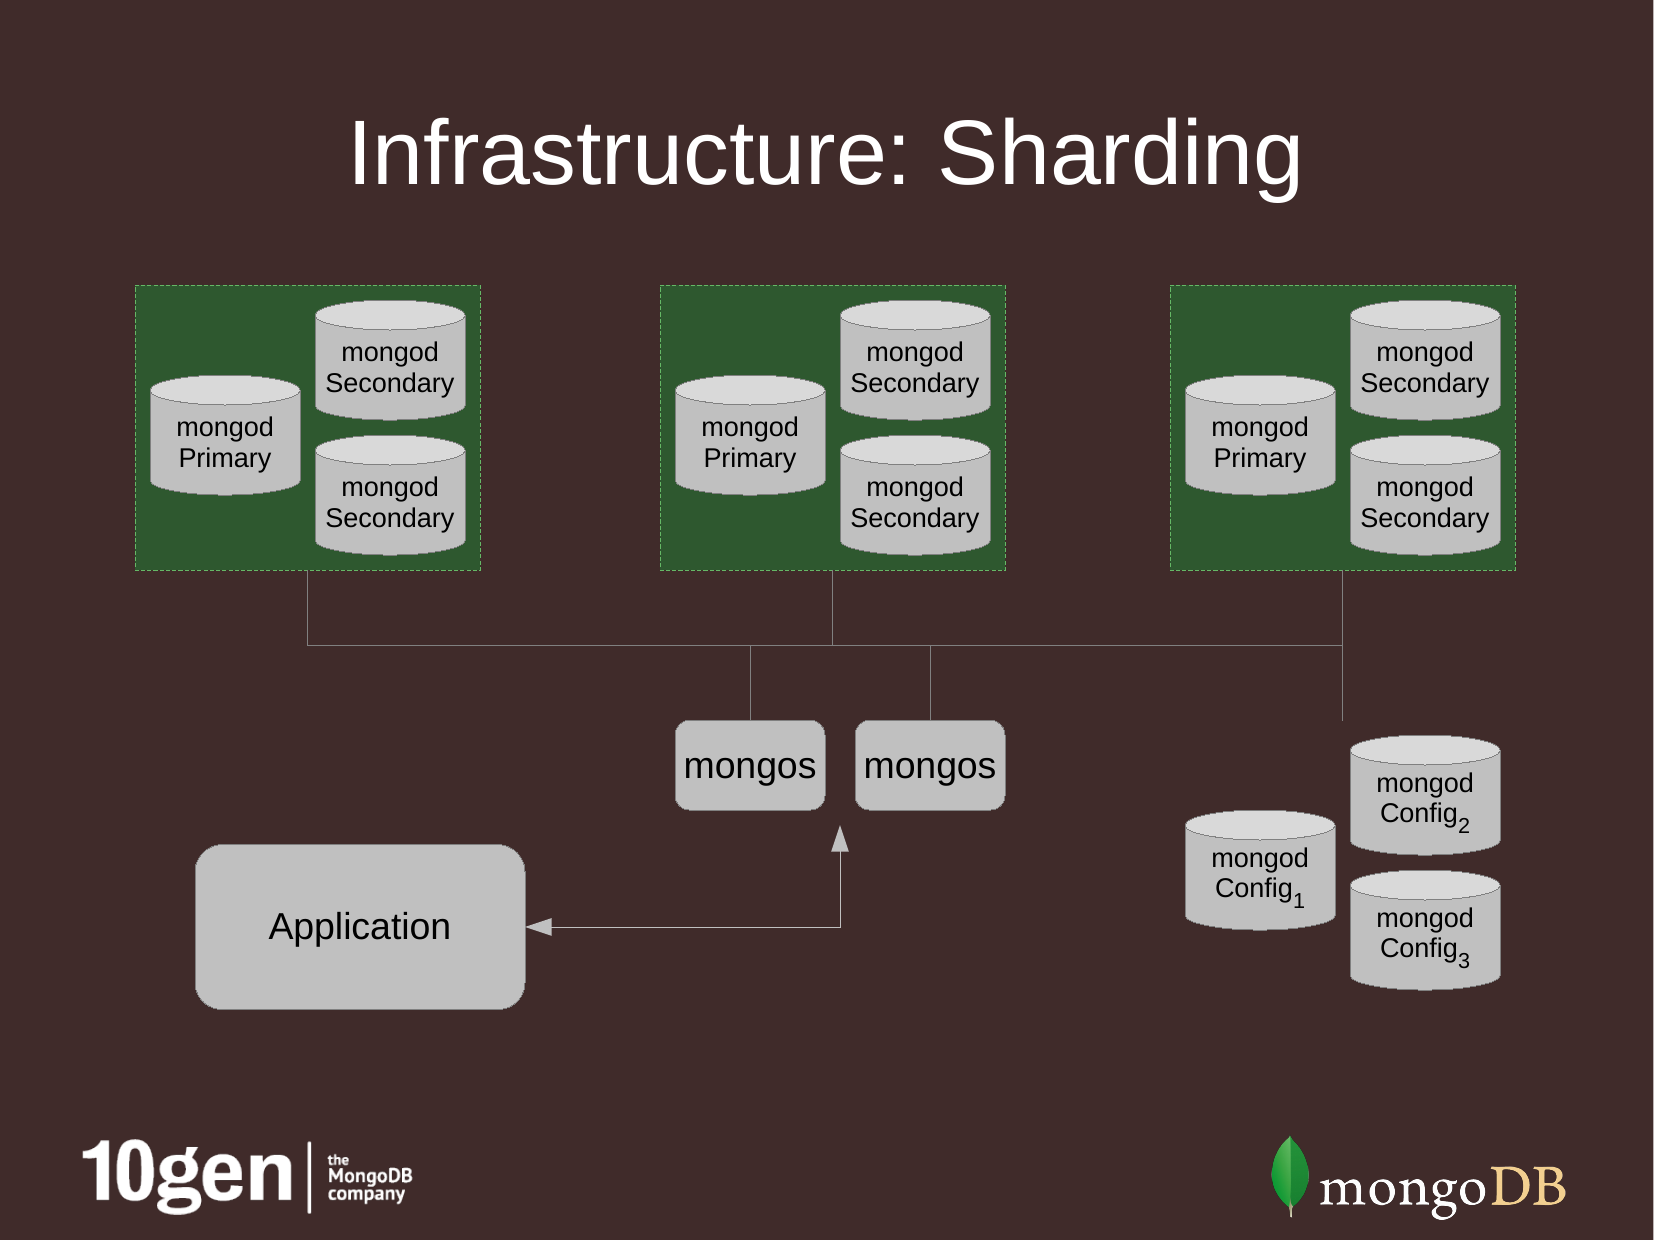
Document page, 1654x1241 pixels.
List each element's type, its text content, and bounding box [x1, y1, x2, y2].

text_box mongod Config1 [1185, 826, 1336, 931]
title Infrastructure: Sharding [82, 49, 1571, 257]
picture [1260, 1124, 1576, 1230]
picture [82, 1139, 413, 1215]
text_box mongos [675, 720, 826, 811]
text_box mongod Primary [1185, 391, 1336, 496]
text_box mongod Secondary [1350, 316, 1501, 421]
text_box mongod Config2 [1350, 751, 1501, 856]
text_box mongod Primary [675, 391, 826, 496]
text_box [1170, 285, 1516, 571]
text_box mongod Primary [150, 391, 301, 496]
text_box mongod Secondary [840, 316, 991, 421]
text_box [135, 285, 481, 571]
text_box Application [195, 844, 526, 1010]
text_box mongod Secondary [1350, 451, 1501, 556]
text_box mongod Secondary [840, 451, 991, 556]
text_box mongod Secondary [315, 316, 466, 421]
text_box [1170, 720, 1516, 1006]
text_box mongod Secondary [315, 451, 466, 556]
text_box [660, 705, 1021, 826]
text_box mongos [855, 720, 1006, 811]
text_box mongod Config3 [1350, 886, 1501, 991]
text_box [660, 285, 1006, 571]
